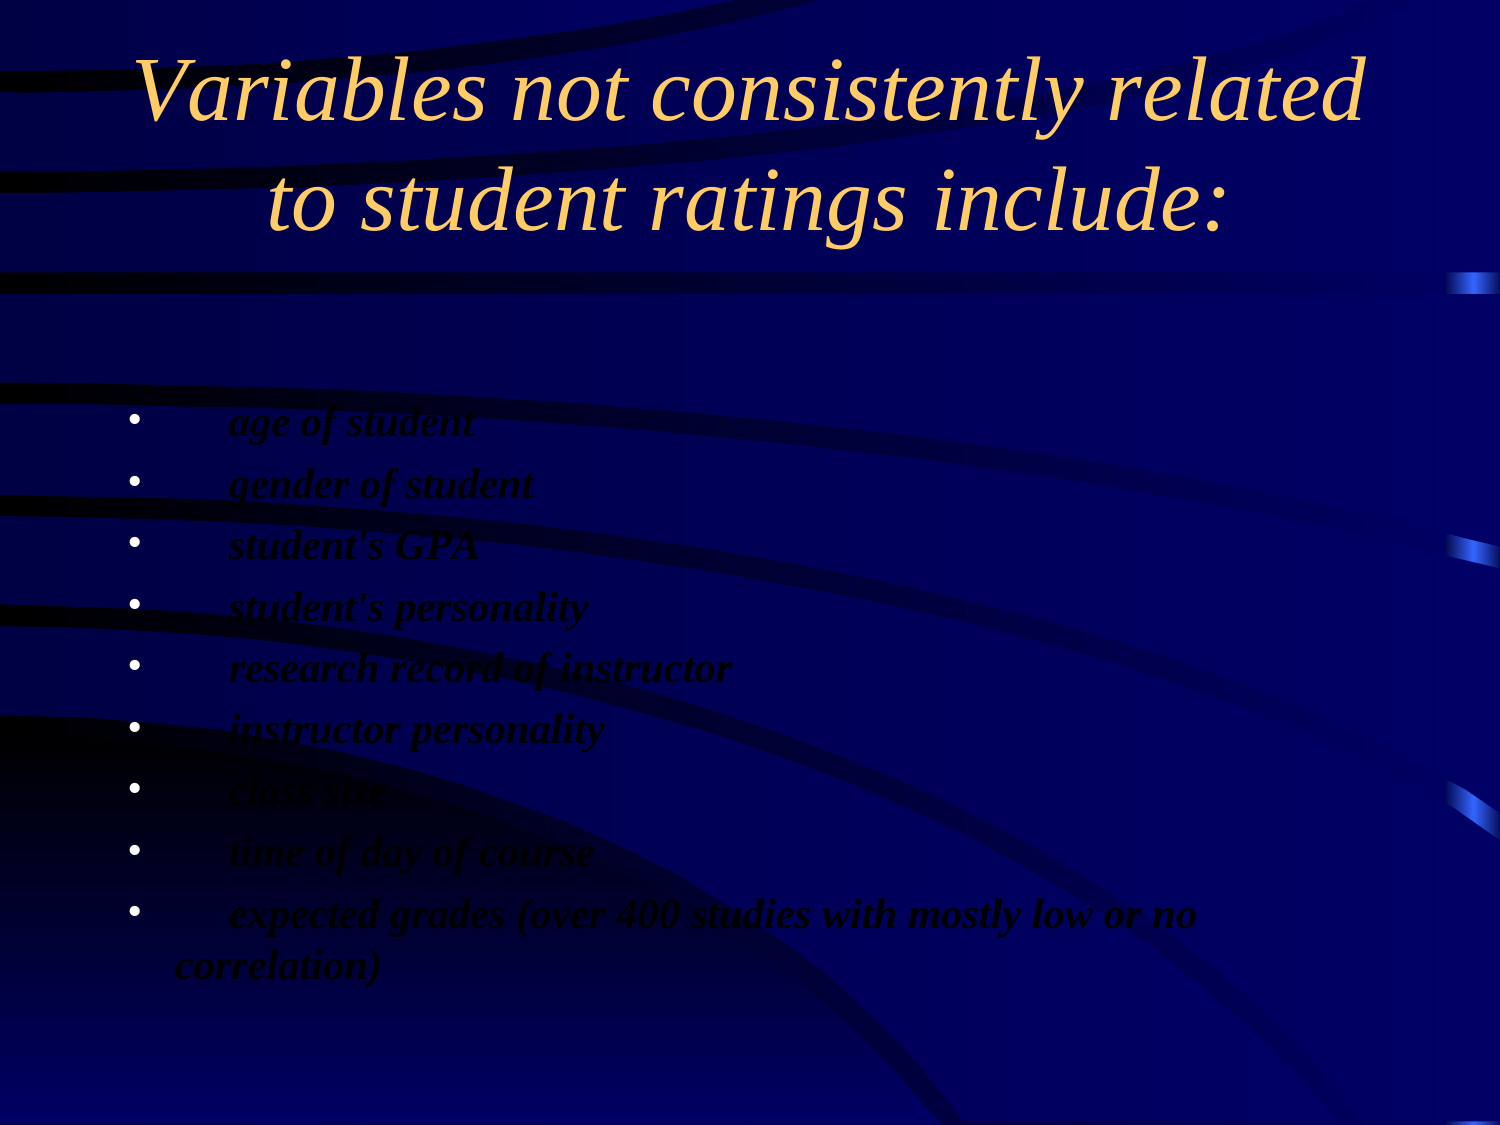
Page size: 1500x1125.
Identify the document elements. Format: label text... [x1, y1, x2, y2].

title Variables not consistently related to student ratings include: [112, 99, 1388, 288]
list age of student gender of student student's GPA student's personality research record of instructor instructor personality class size time of day of course expected grades (over 400 studies with mostly low or no correlation) [112, 324, 1388, 1000]
